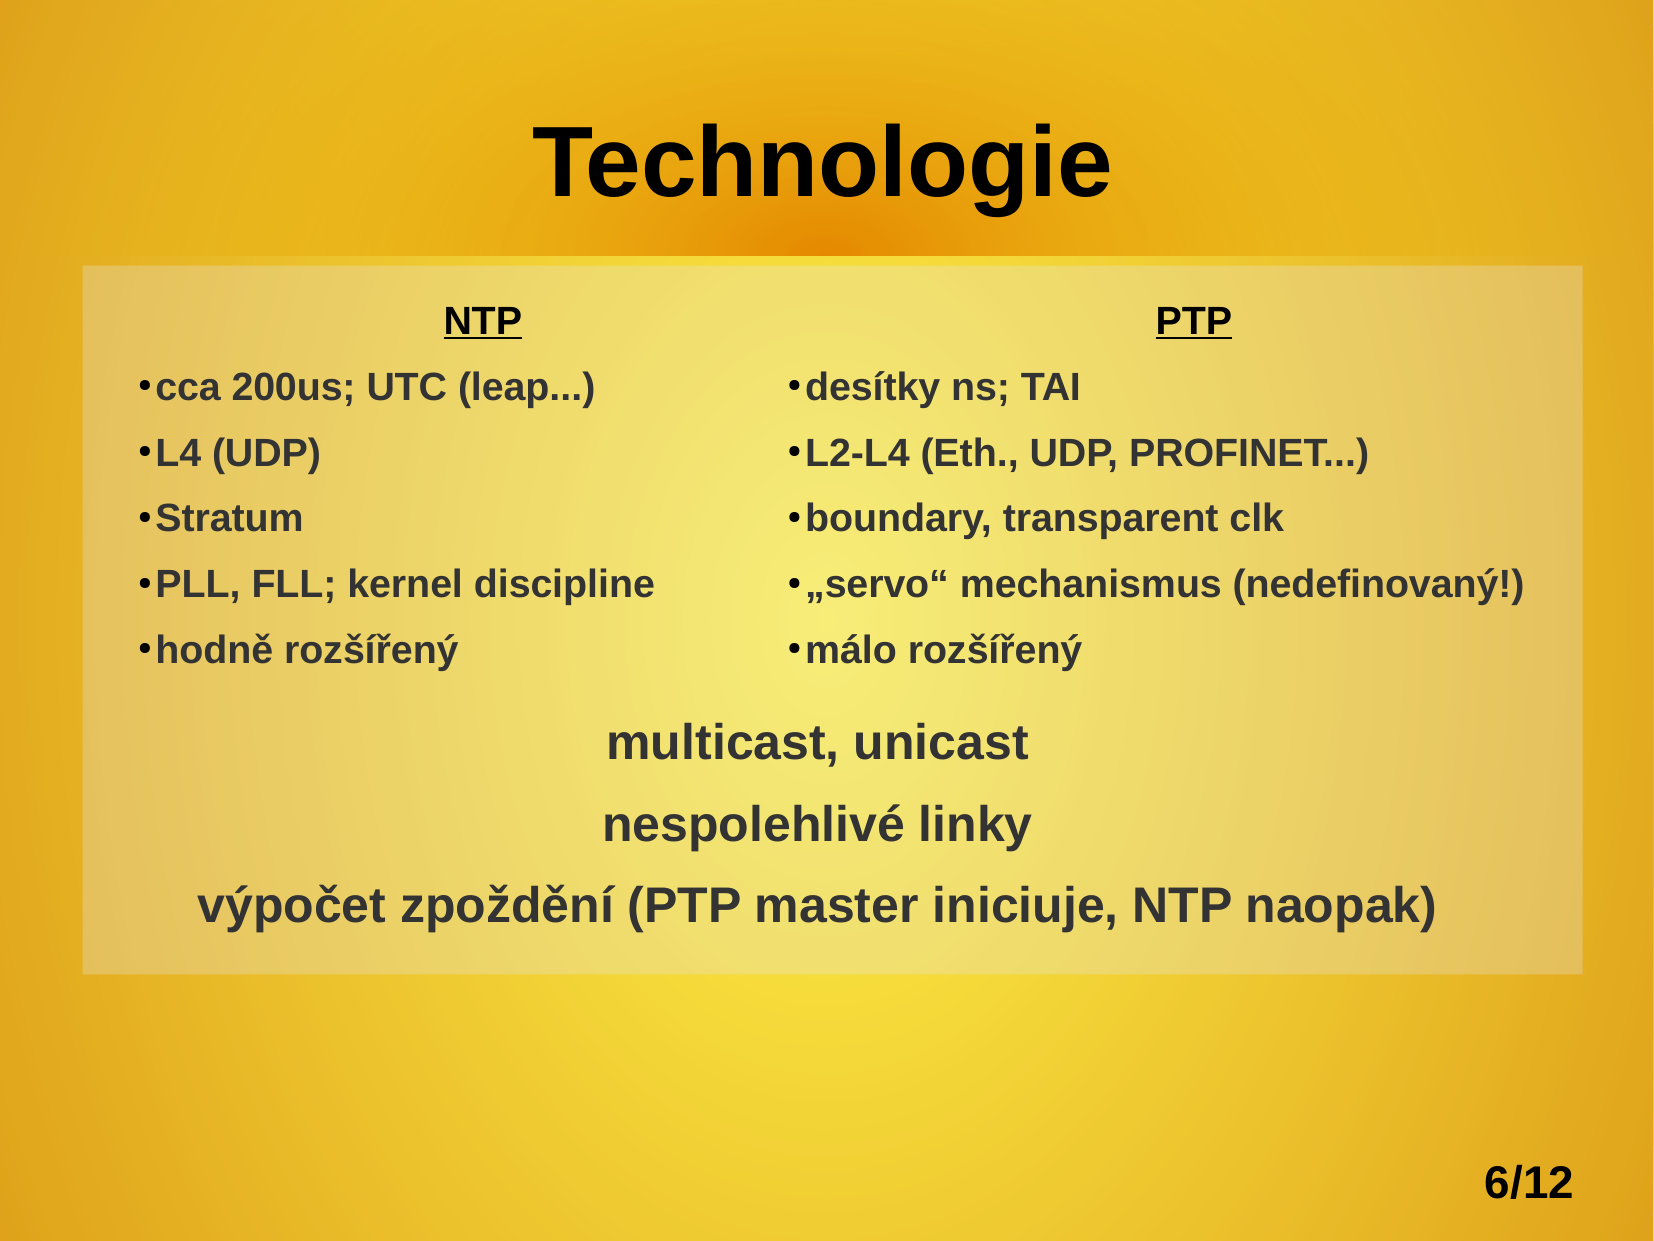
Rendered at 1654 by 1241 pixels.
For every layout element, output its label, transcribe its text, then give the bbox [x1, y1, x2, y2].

title Technologie [78, 58, 1567, 266]
text_box [82, 265, 1583, 714]
list NTP cca 200us; UTC (leap...) L4 (UDP) Stratum PLL, FLL; kernel discipline hodně rozšířený [134, 277, 784, 680]
list multicast, unicast nespolehlivé linky výpočet zpoždění (PTP master iniciuje, NTP naopak) [35, 714, 1601, 999]
list PTP desítky ns; TAI L2-L4 (Eth., UDP, PROFINET...) boundary, transparent clk „servo“ mechanismus (nedefinovaný!) málo rozšířený [784, 277, 1583, 680]
text_box <číslo>/12 [1528, 1149, 1654, 1220]
